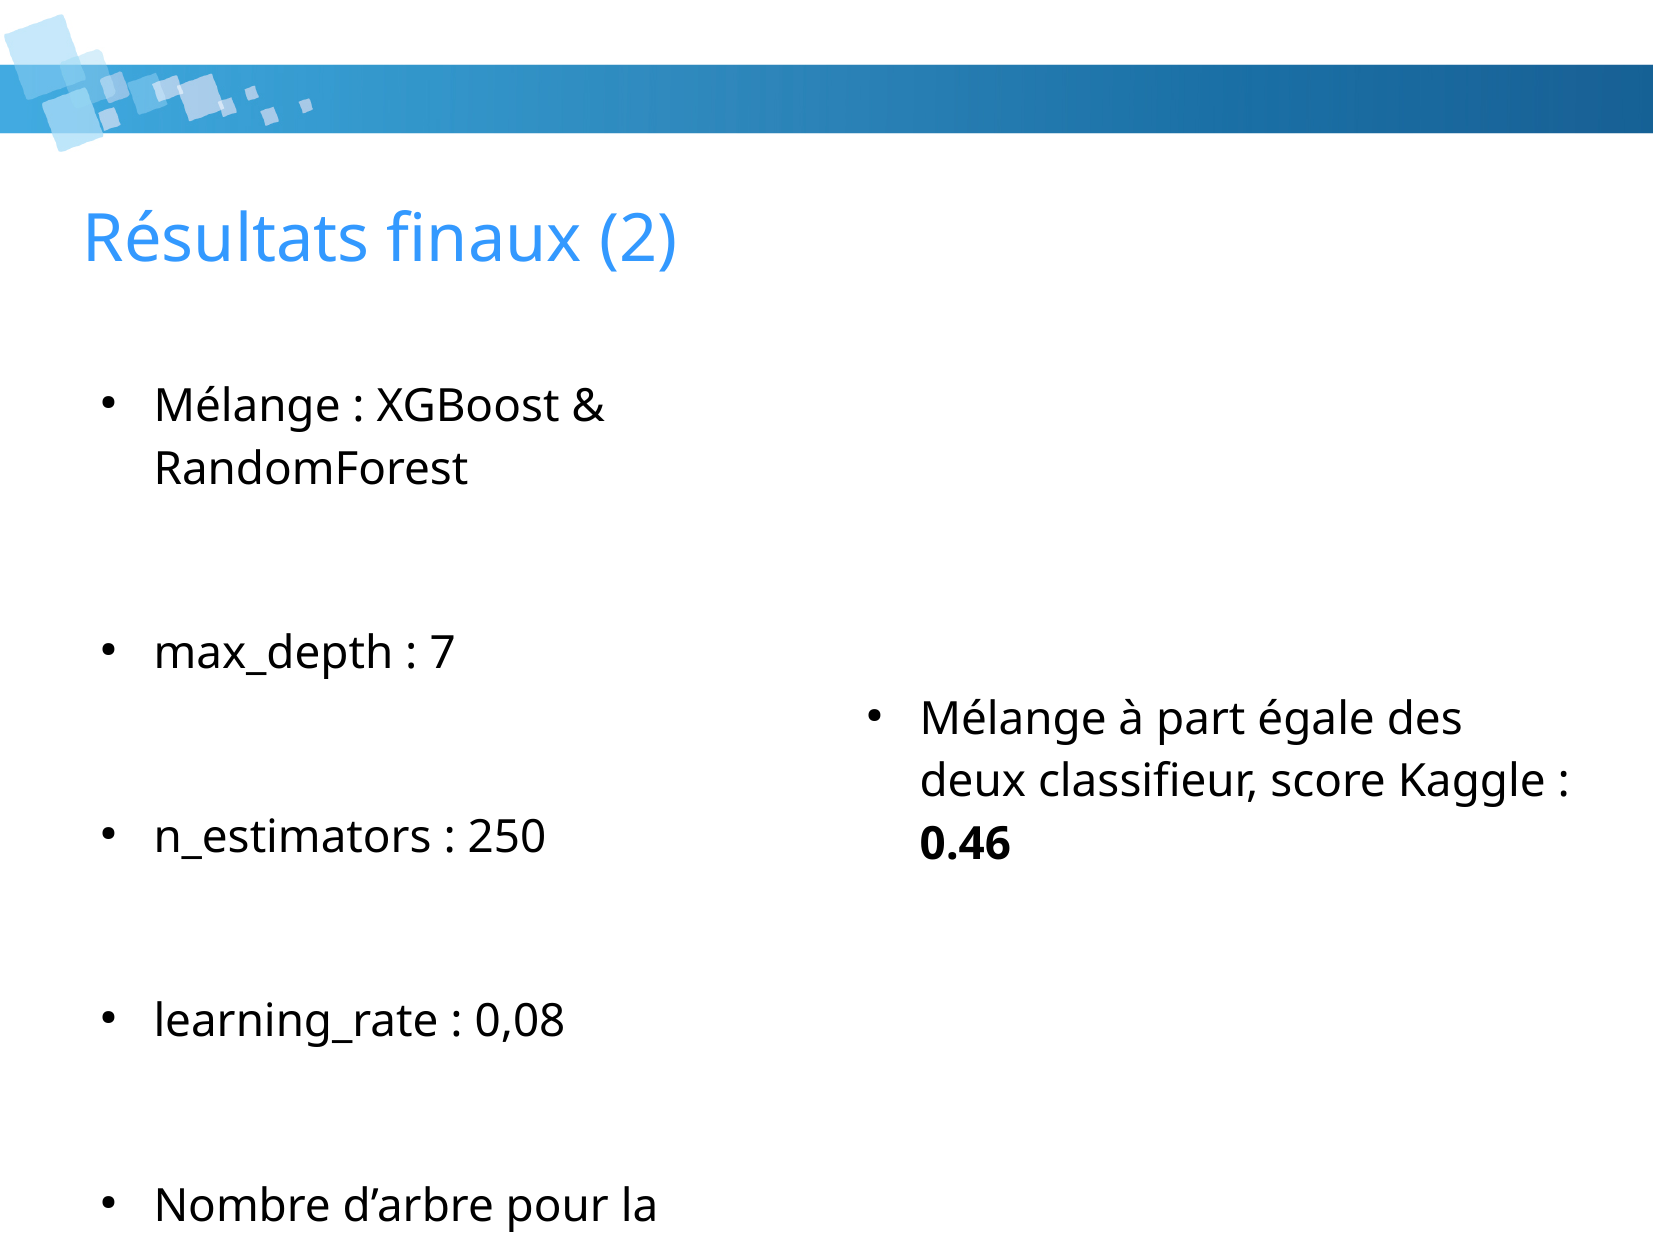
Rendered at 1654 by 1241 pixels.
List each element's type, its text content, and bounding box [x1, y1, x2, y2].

picture [0, 0, 1653, 1238]
title Résultats finaux (2) [82, 132, 1571, 340]
list Mélange à part égale des deux classifieur, score Kaggle : 0.46 [848, 593, 1576, 901]
list Mélange : XGBoost & RandomForest max_depth : 7 n_estimators : 250 learning_rate : 0,08 Nombre d’arbre pour la RandomForest : 250 [82, 372, 809, 1241]
